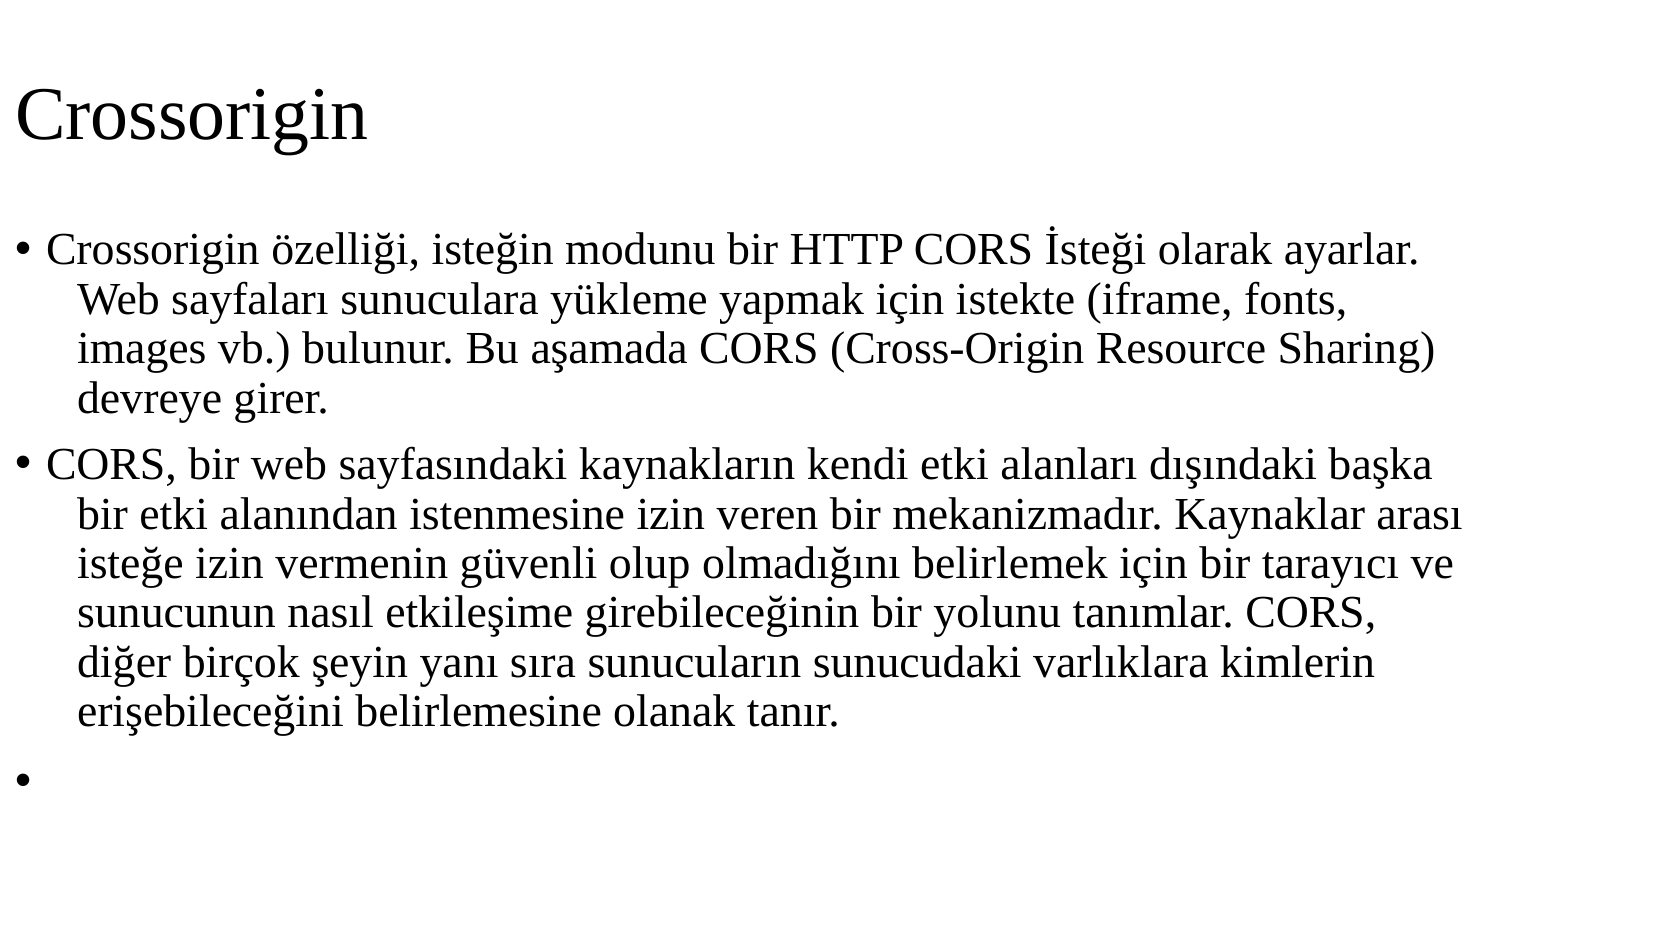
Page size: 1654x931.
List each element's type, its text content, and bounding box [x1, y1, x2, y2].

title Crossorigin [0, 36, 1489, 193]
list Crossorigin özelliği, isteğin modunu bir HTTP CORS İsteği olarak ayarlar. Web sayfaları sunuculara yükleme yapmak için istekte (iframe, fonts, images vb.) bulunur. Bu aşamada CORS (Cross-Origin Resource Sharing) devreye girer. CORS, bir web sayfasındaki kaynakların kendi etki alanları dışındaki başka bir etki alanından istenmesine izin veren bir mekanizmadır. Kaynaklar arası isteğe izin vermenin güvenli olup olmadığını belirlemek için bir tarayıcı ve sunucunun nasıl etkileşime girebileceğinin bir yolunu tanımlar. CORS, diğer birçok şeyin yanı sıra sunucuların sunucudaki varlıklara kimlerin erişebileceğini belirlemesine olanak tanır. [0, 217, 1489, 758]
